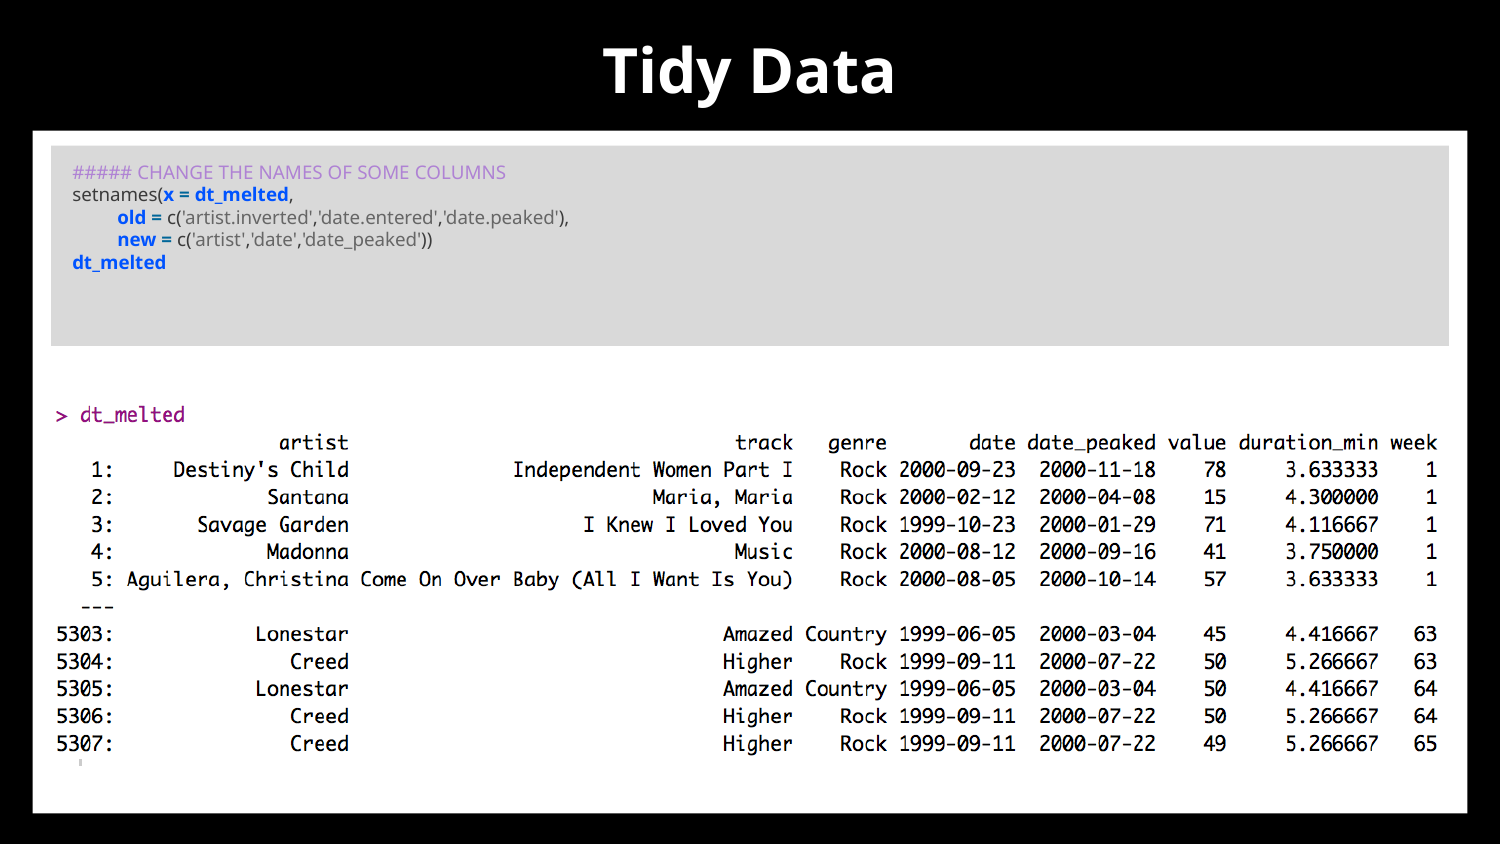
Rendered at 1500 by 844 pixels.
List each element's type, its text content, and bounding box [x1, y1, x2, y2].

text_box Tidy Data [32, 21, 1468, 116]
text_box ##### CHANGE THE NAMES OF SOME COLUMNS setnames(x = dt_melted, old = c('artist.inverted','date.entered','date.peaked'), new = c('artist','date','date_peaked')) dt_melted [51, 145, 1449, 346]
picture [51, 404, 1449, 766]
